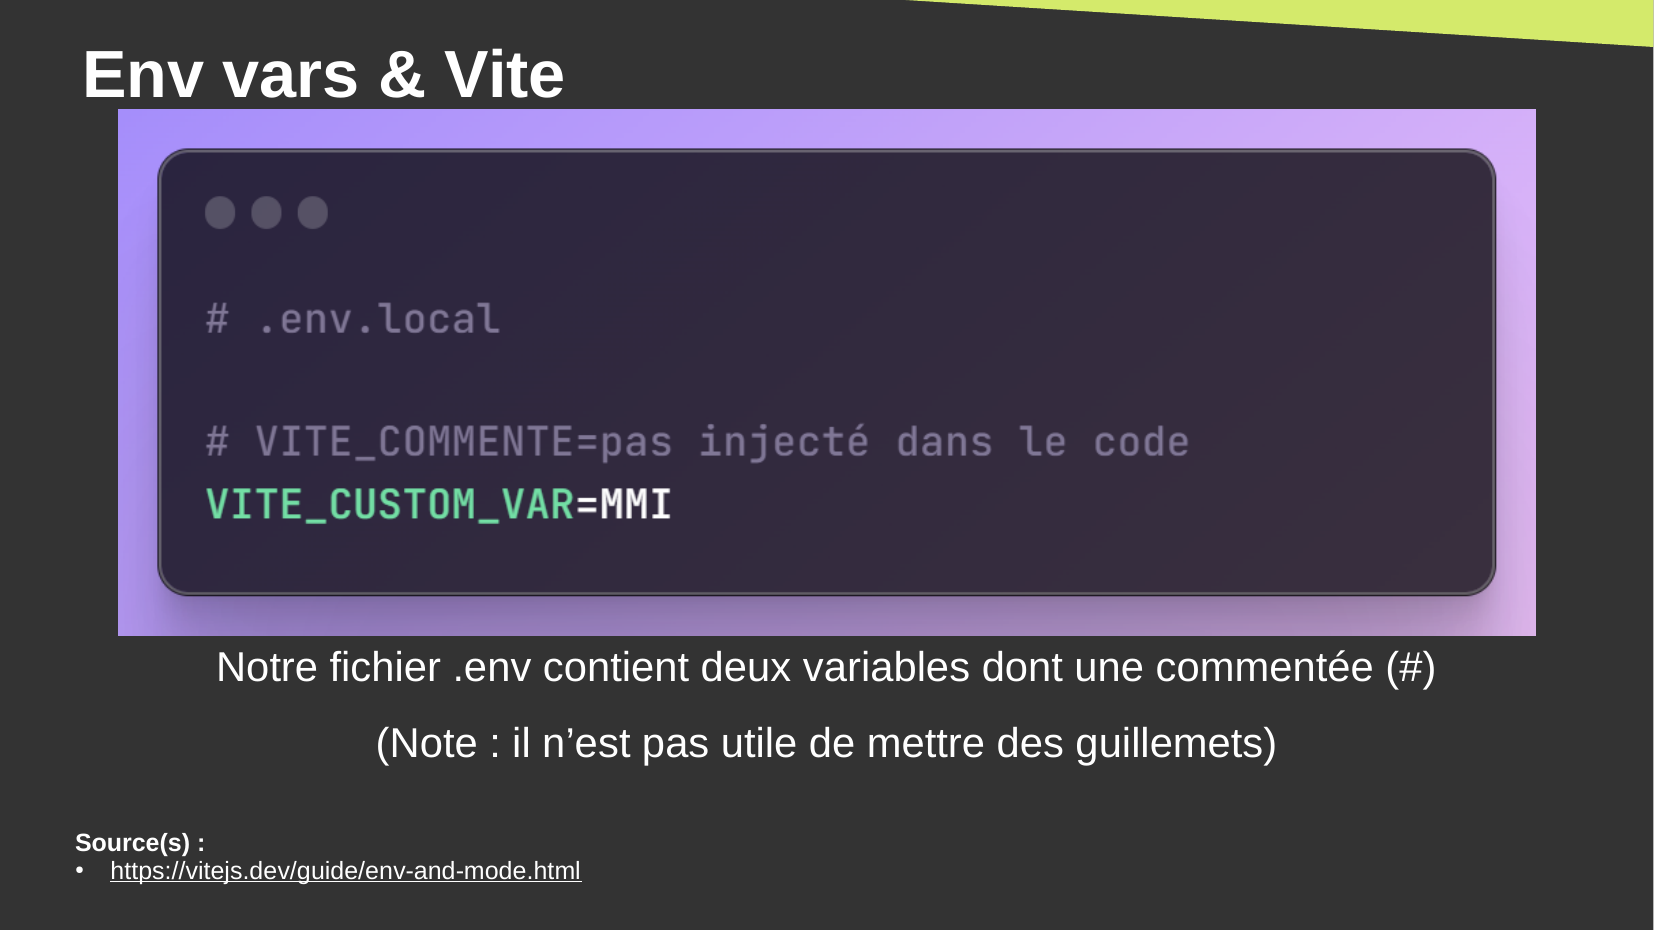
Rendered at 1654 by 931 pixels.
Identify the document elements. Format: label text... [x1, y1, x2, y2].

picture [118, 109, 1536, 636]
text_box Source(s) : https://vitejs.dev/guide/env-and-mode.html [60, 821, 1546, 931]
list Notre fichier .env contient deux variables dont une commentée (#) (Note : il n’est pas utile de mettre des guillemets) [64, 643, 1589, 815]
title Env vars & Vite [82, 37, 1571, 115]
text_box [905, 0, 1654, 48]
